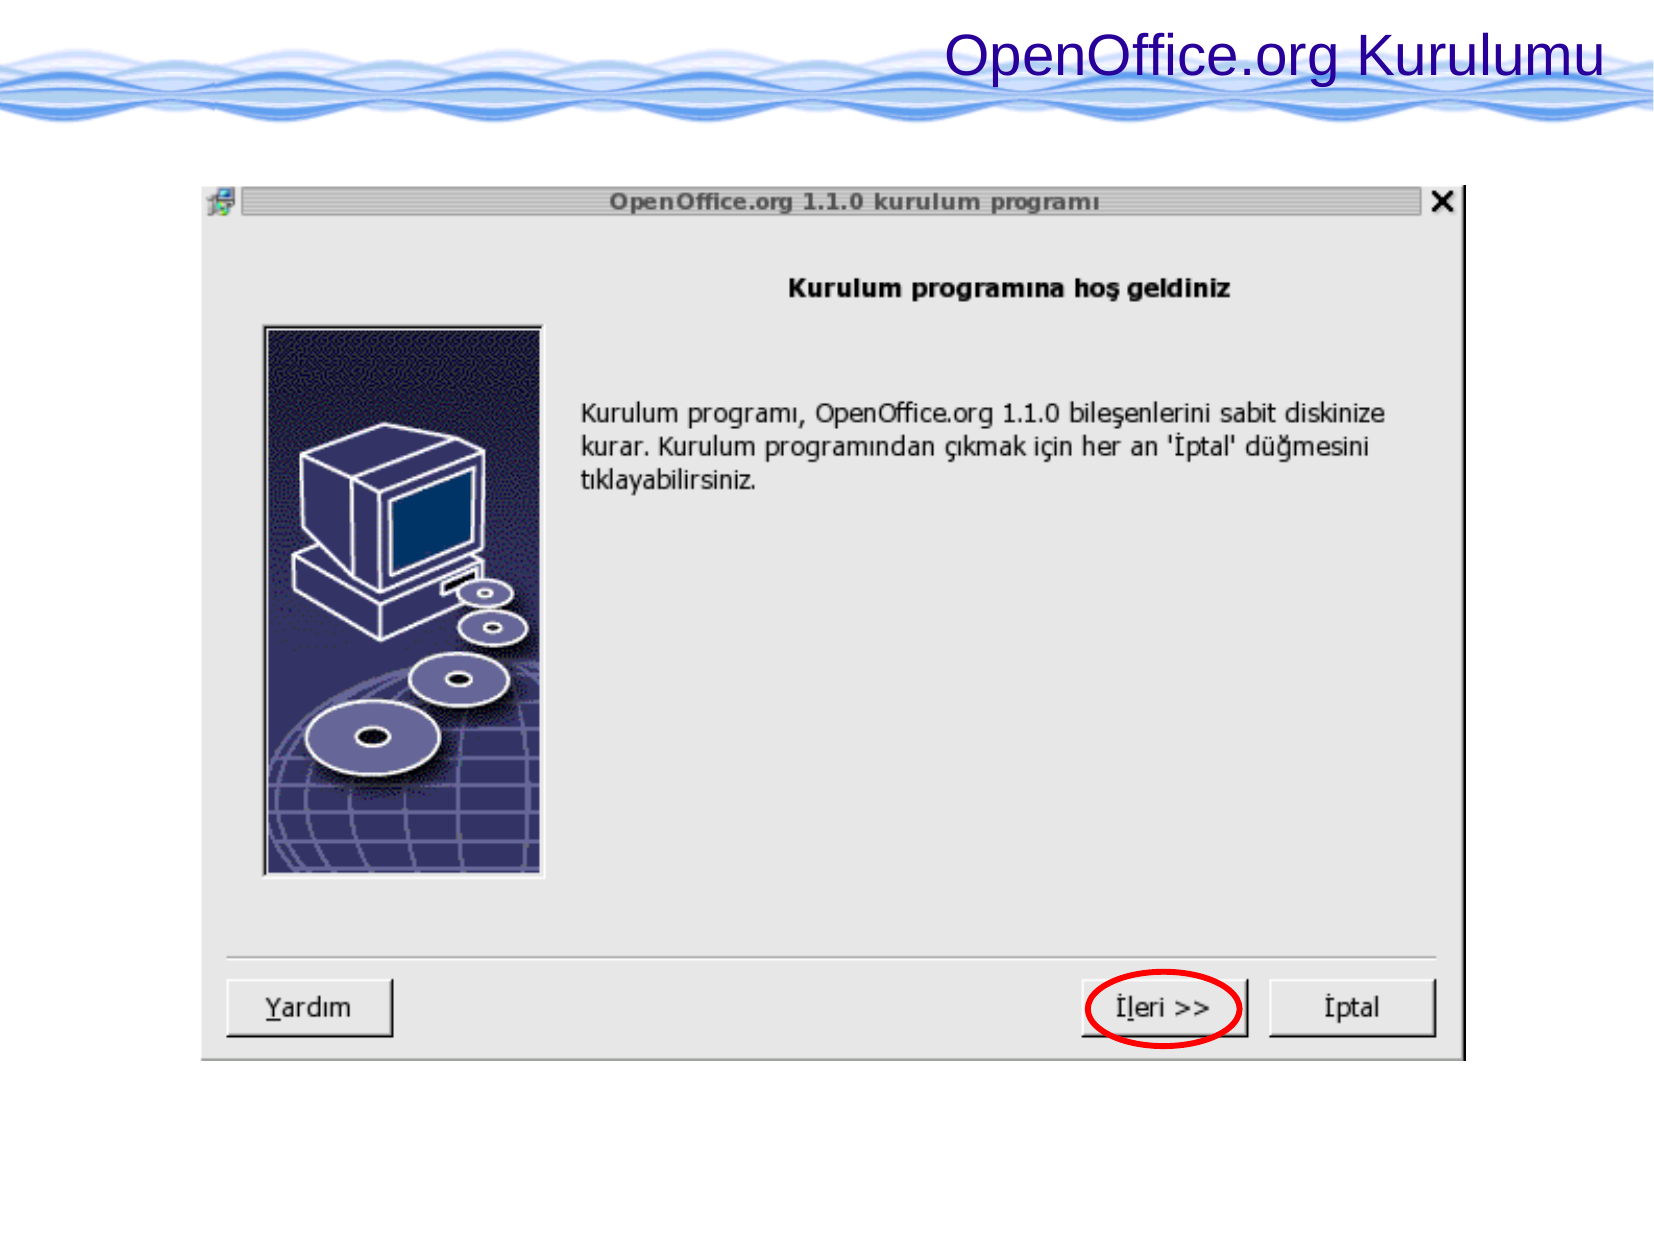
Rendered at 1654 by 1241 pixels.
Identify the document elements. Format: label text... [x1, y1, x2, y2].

text_box OpenOffice.org Kurulumu [587, 15, 1654, 96]
picture [200, 185, 1466, 1061]
picture [0, 41, 1654, 129]
